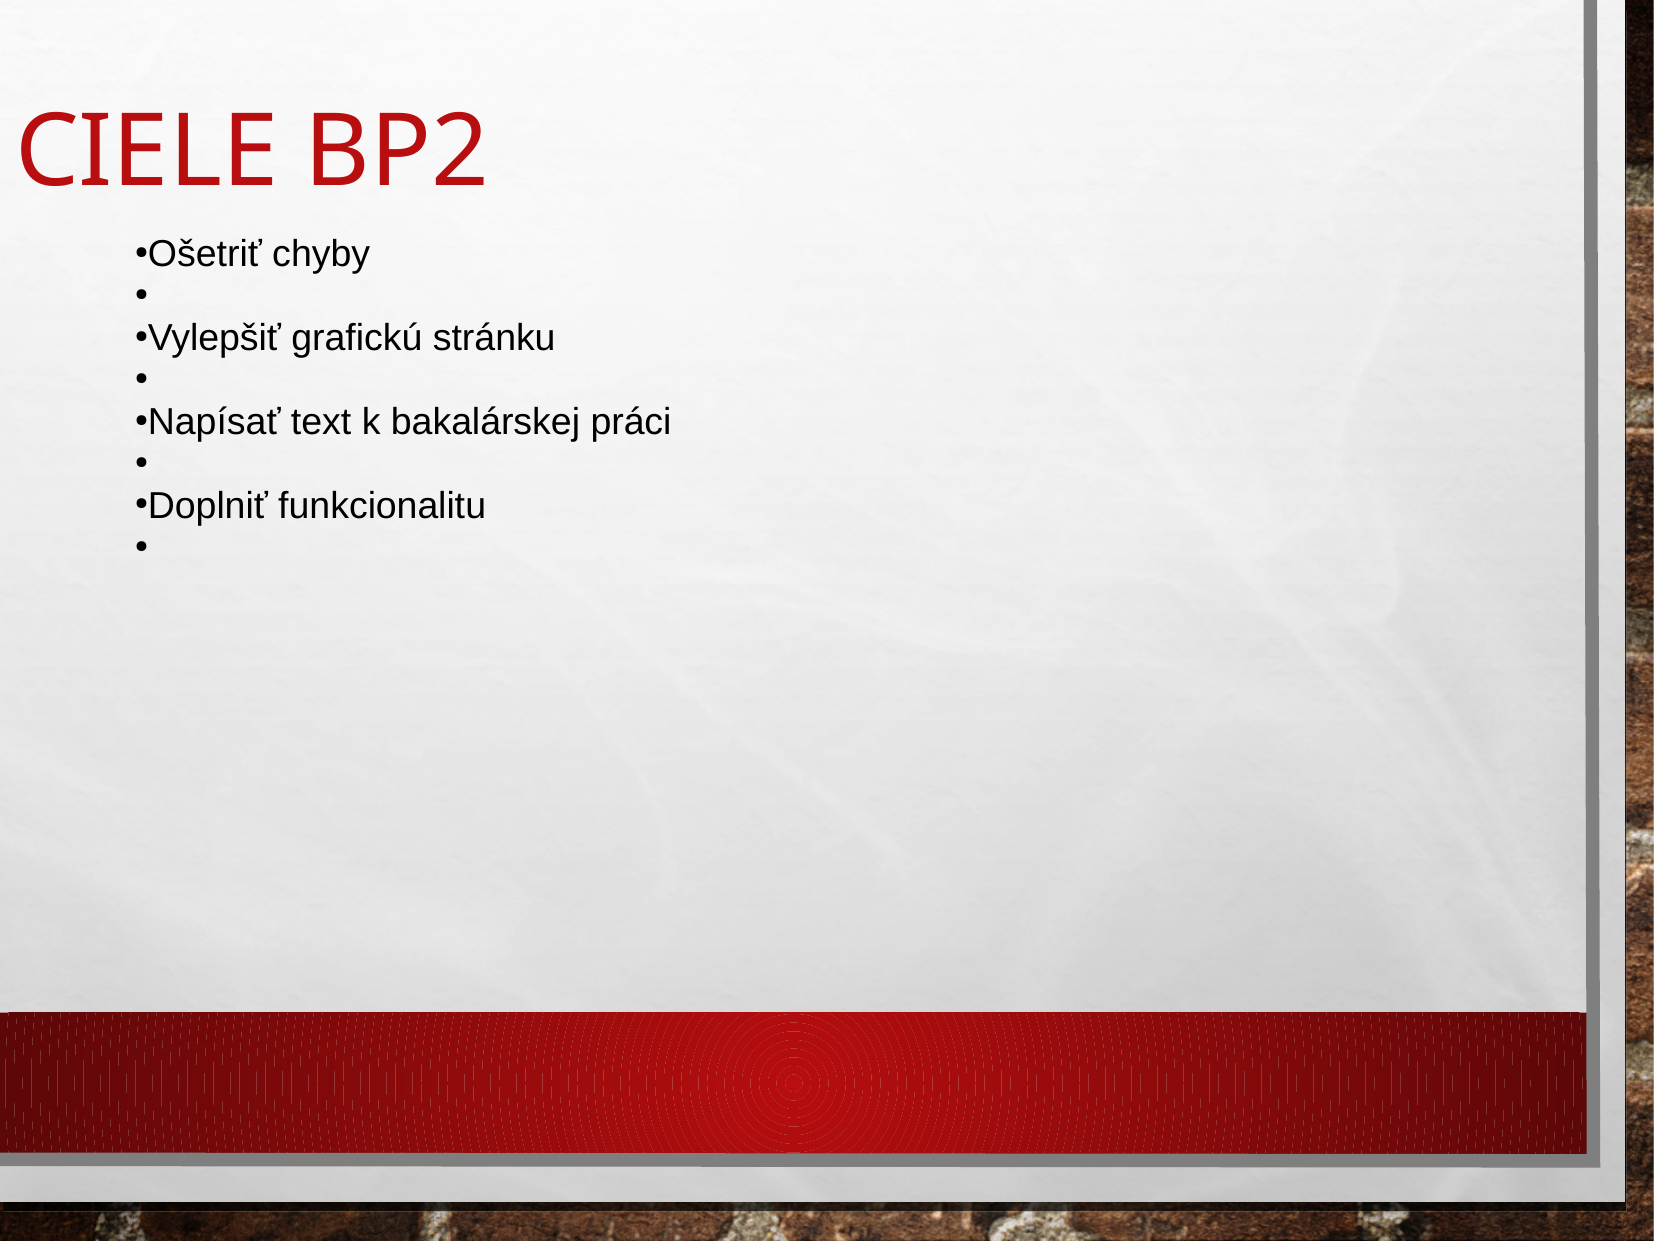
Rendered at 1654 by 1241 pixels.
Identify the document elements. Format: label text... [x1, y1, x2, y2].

title Ciele Bp2 [0, 49, 1489, 257]
text_box Ošetriť chyby Vylepšiť grafickú stránku Napísať text k bakalárskej práci Doplniť funkcionalitu [120, 225, 1546, 576]
